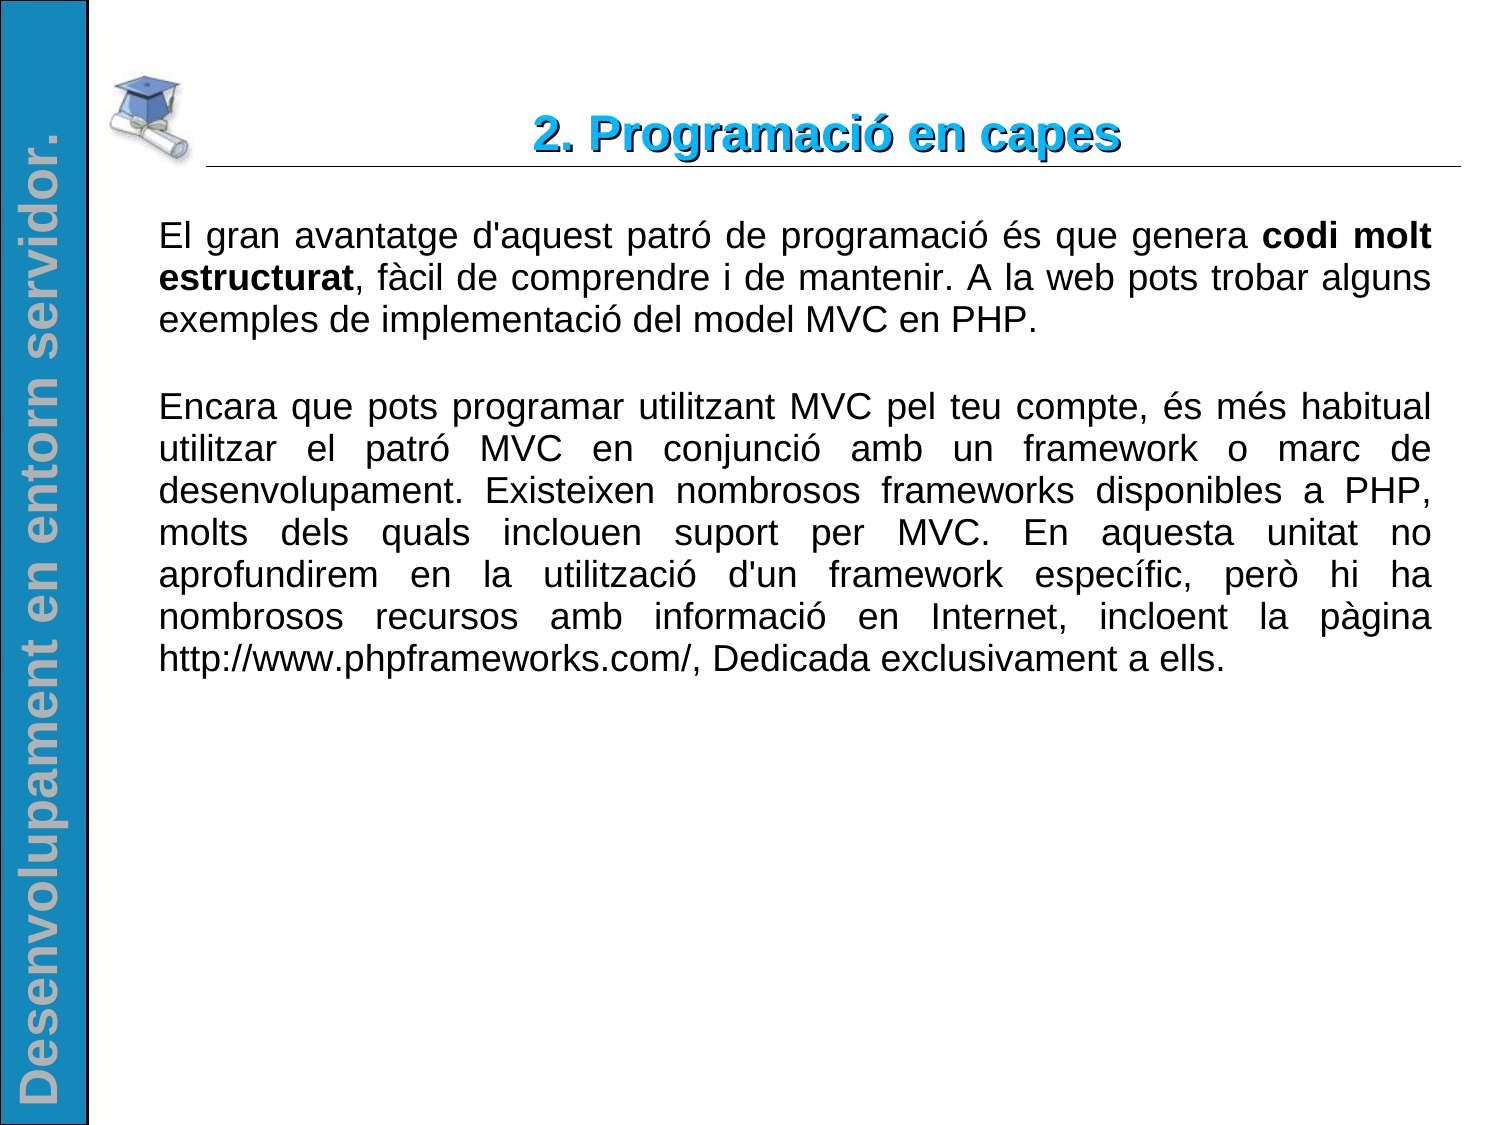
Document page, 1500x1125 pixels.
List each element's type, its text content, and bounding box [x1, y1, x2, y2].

picture [93, 61, 206, 174]
text_box El gran avantatge d'aquest patró de programació és que genera codi molt estructurat, fàcil de comprendre i de mantenir. A la web pots trobar alguns exemples de implementació del model MVC en PHP. Encara que pots programar utilitzant MVC pel teu compte, és més habitual utilitzar el patró MVC en conjunció amb un framework o marc de desenvolupament. Existeixen nombrosos frameworks disponibles a PHP, molts dels quals inclouen suport per MVC. En aquesta unitat no aprofundirem en la utilització d'un framework específic, però hi ha nombrosos recursos amb informació en Internet, incloent la pàgina http://www.phpframeworks.com/, Dedicada exclusivament a ells. [143, 206, 1447, 687]
title 2. Programació en capes [206, 88, 1447, 178]
